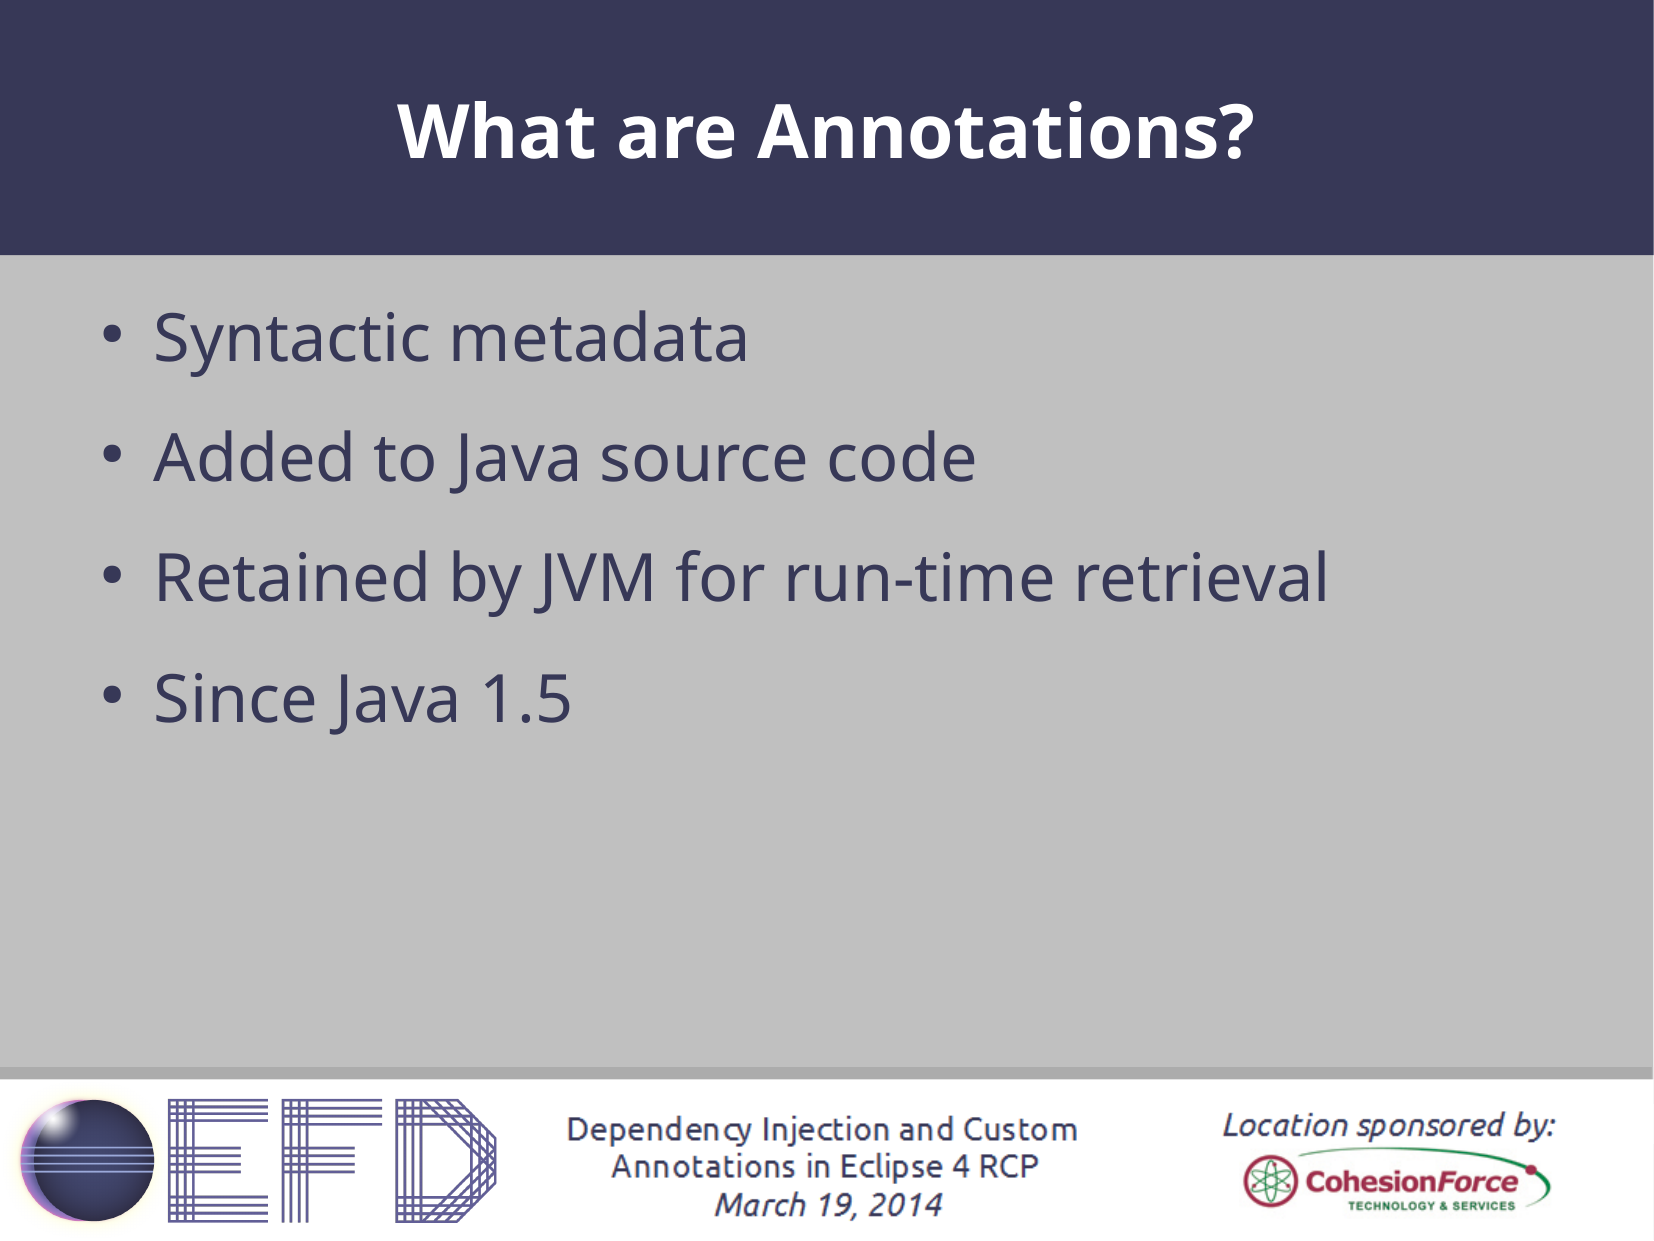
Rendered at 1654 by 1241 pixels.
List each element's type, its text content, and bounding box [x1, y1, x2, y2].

picture [0, 1079, 497, 1241]
title What are Annotations? [82, 25, 1571, 233]
list Syntactic metadata Added to Java source code Retained by JVM for run-time retrieval Since Java 1.5 [82, 290, 1538, 1109]
picture [549, 1109, 1105, 1241]
picture [1110, 1104, 1654, 1241]
